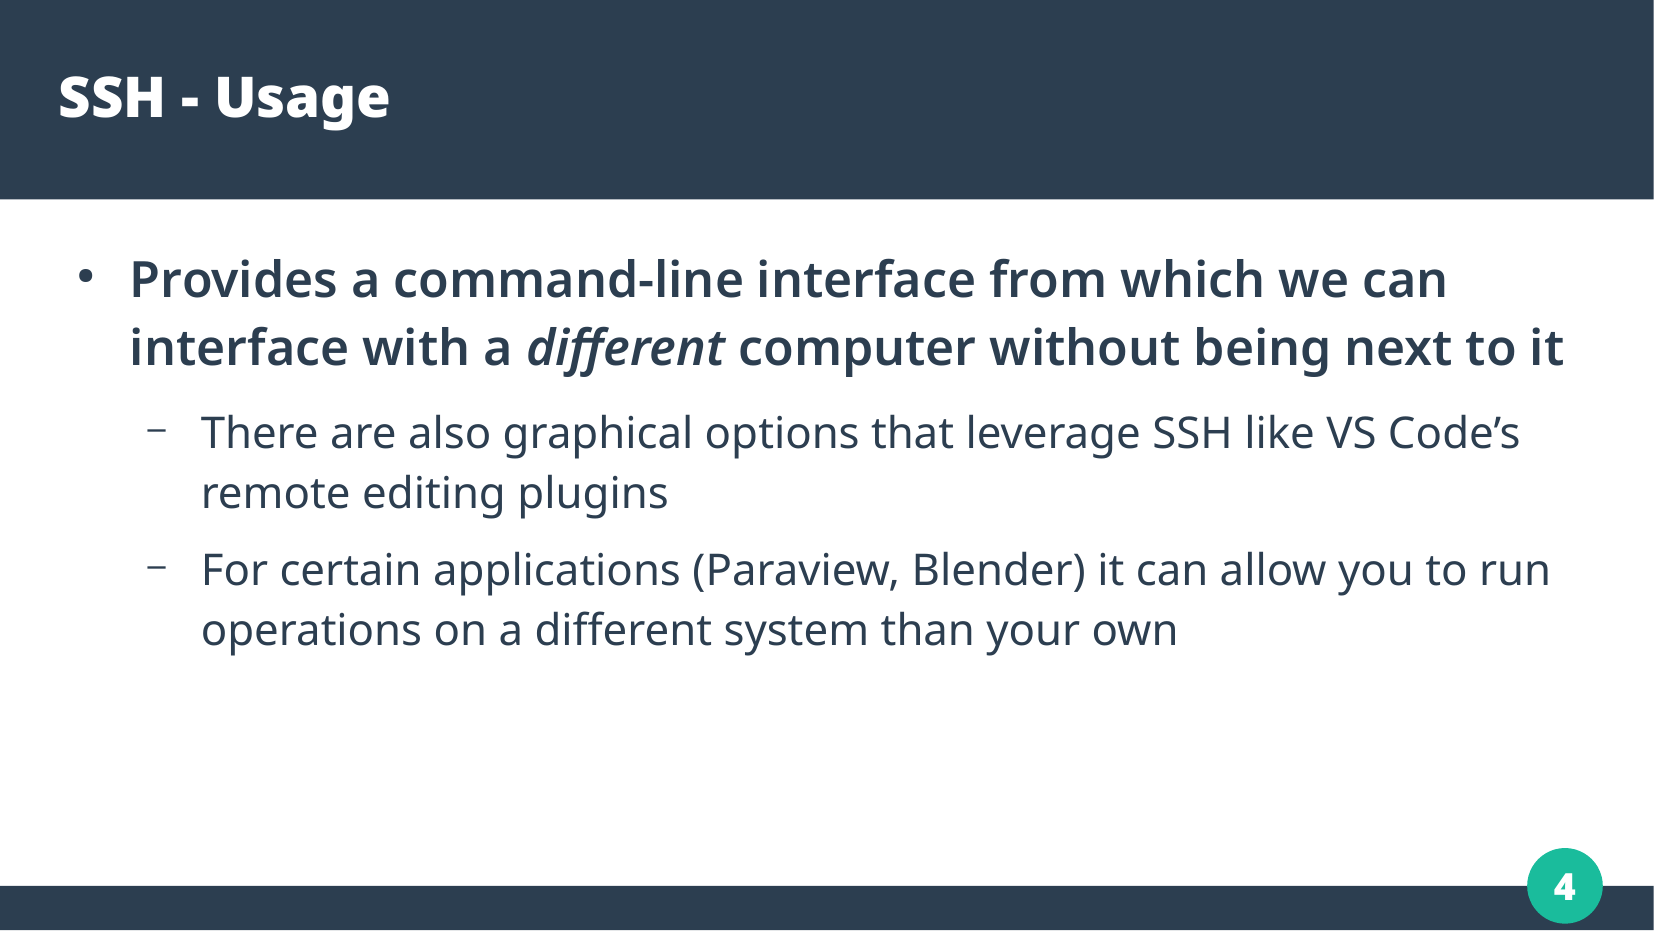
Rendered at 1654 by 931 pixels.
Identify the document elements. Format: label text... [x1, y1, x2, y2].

title SSH - Usage [59, 37, 1595, 155]
list Provides a command-line interface from which we can interface with a different computer without being next to it There are also graphical options that leverage SSH like VS Code’s remote editing plugins For certain applications (Paraview, Blender) it can allow you to run operations on a different system than your own [59, 243, 1595, 864]
